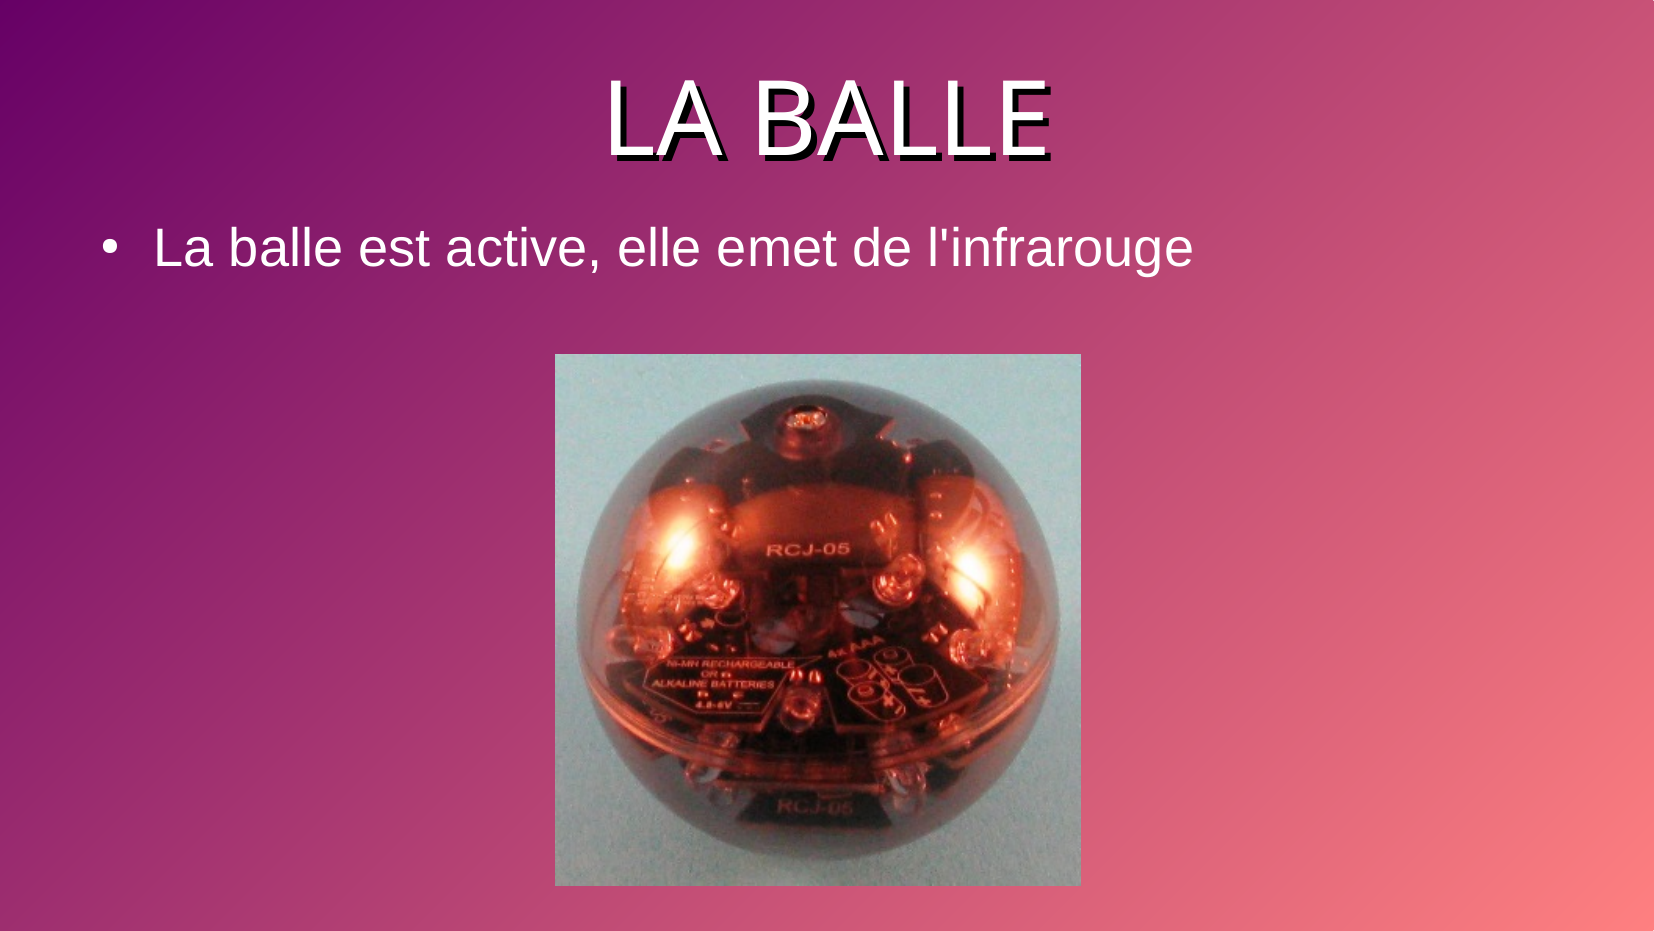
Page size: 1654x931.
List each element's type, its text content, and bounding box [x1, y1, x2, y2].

picture [555, 354, 1081, 886]
list La balle est active, elle emet de l'infrarouge [82, 217, 1571, 758]
title LA BALLE [82, 37, 1571, 193]
